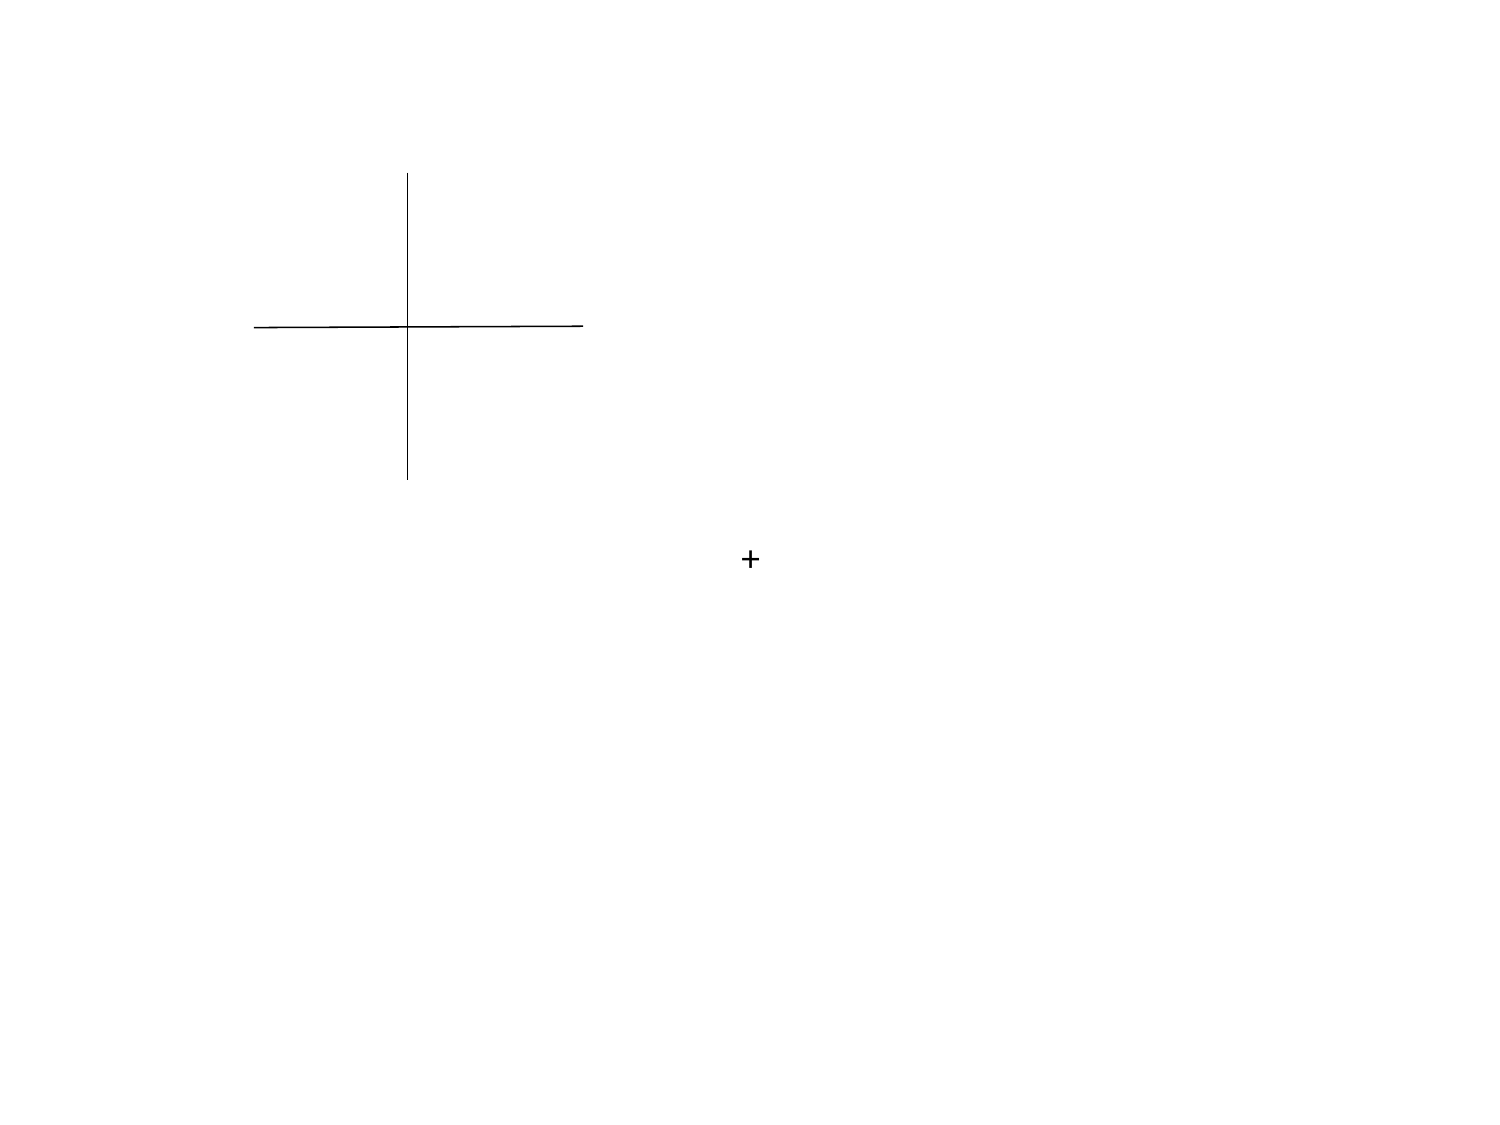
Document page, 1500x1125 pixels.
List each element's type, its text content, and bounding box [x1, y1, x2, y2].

text_box + [726, 527, 776, 587]
